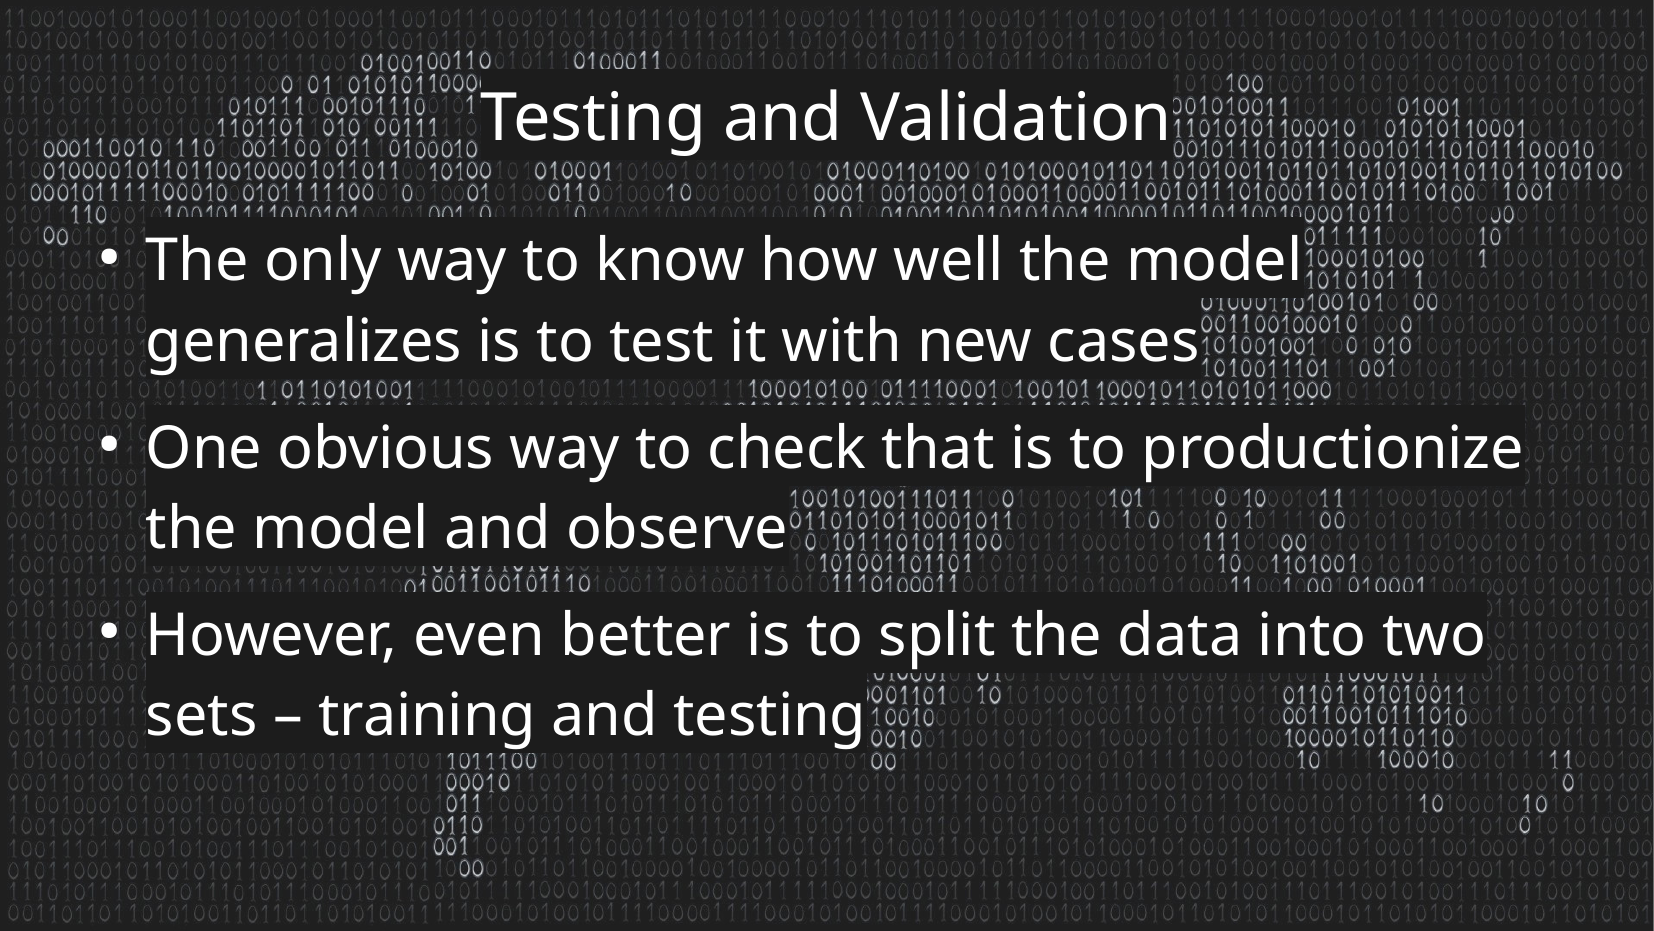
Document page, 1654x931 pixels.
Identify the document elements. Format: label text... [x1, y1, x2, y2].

list The only way to know how well the model generalizes is to test it with new cases One obvious way to check that is to productionize the model and observe However, even better is to split the data into two sets – training and testing [82, 217, 1571, 758]
picture [0, 0, 1654, 931]
title Testing and Validation [82, 37, 1571, 193]
